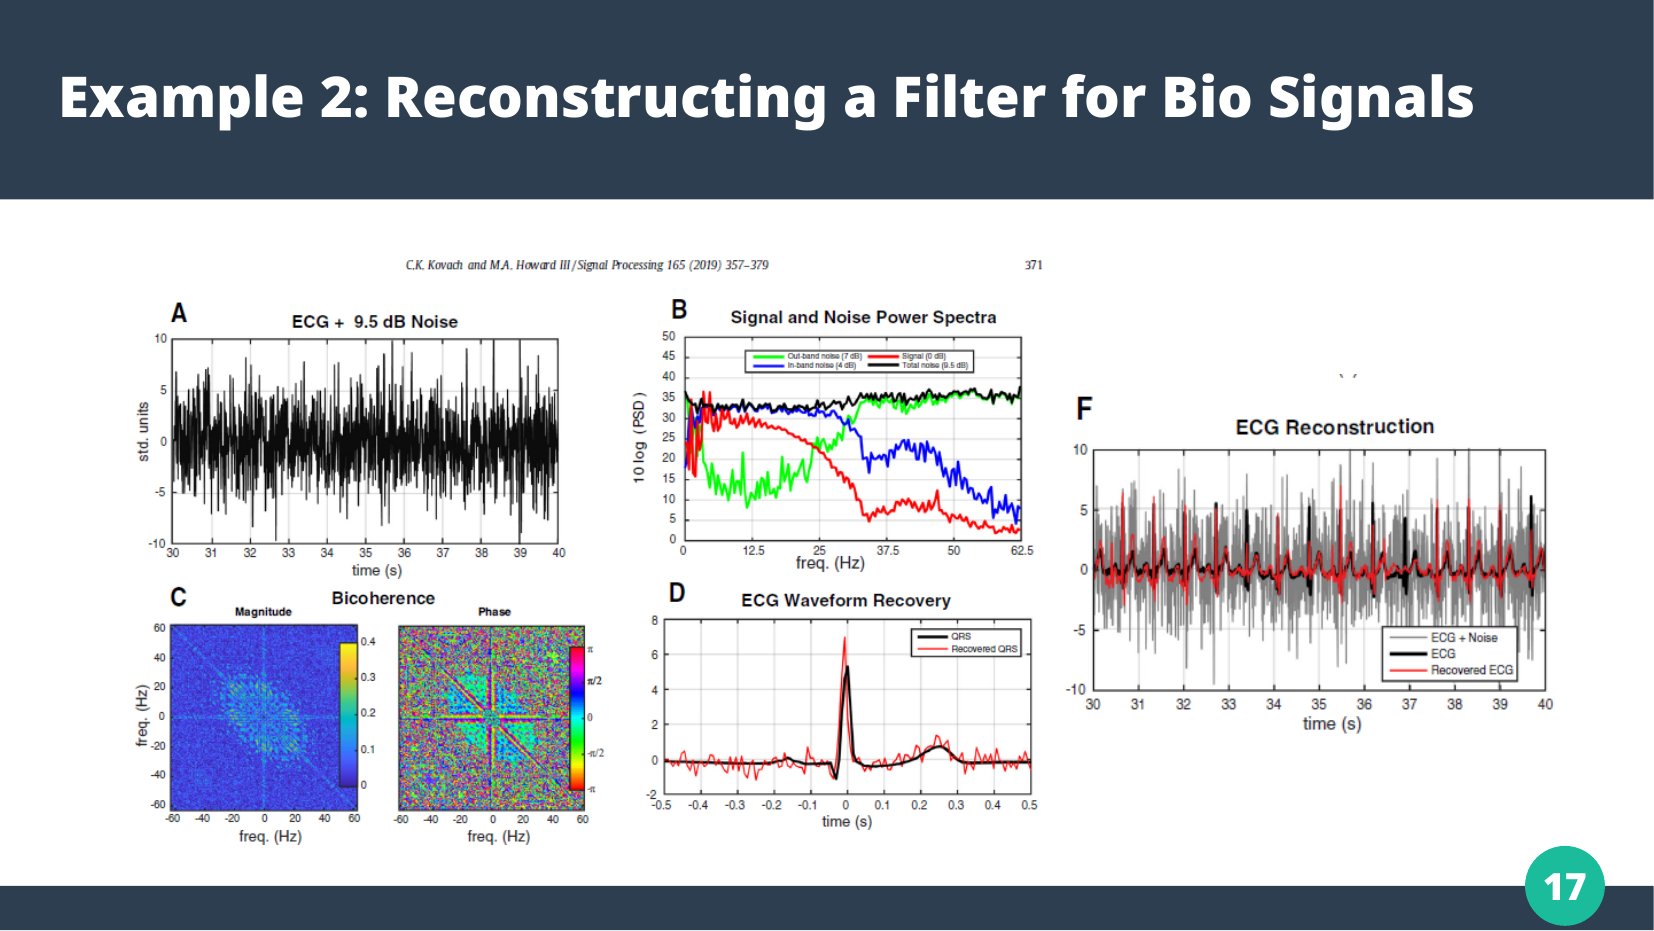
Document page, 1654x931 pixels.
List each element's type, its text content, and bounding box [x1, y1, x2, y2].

title Example 2: Reconstructing a Filter for Bio Signals [59, 37, 1595, 155]
picture [110, 243, 1573, 845]
